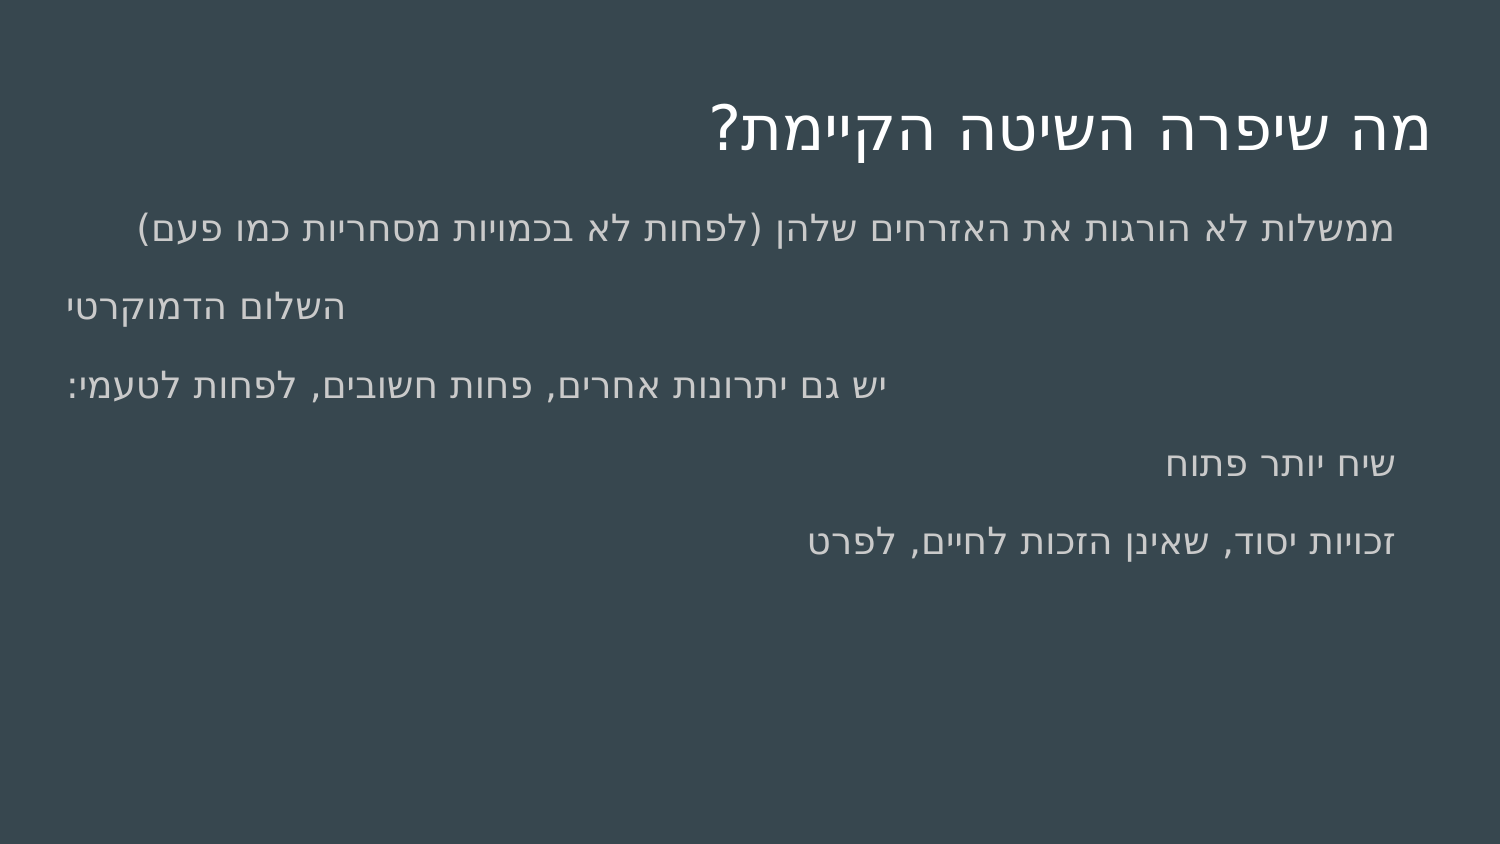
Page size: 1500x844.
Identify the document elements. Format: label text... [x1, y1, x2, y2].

list ממשלות לא הורגות את האזרחים שלהן (לפחות לא בכמויות מסחריות כמו פעם) השלום הדמוקרטי יש גם יתרונות אחרים, פחות חשובים, לפחות לטעמי: שיח יותר פתוח זכויות יסוד, שאינן הזכות לחיים, לפרט [51, 189, 1449, 750]
title מה שיפרה השיטה הקיימת? [51, 72, 1449, 167]
